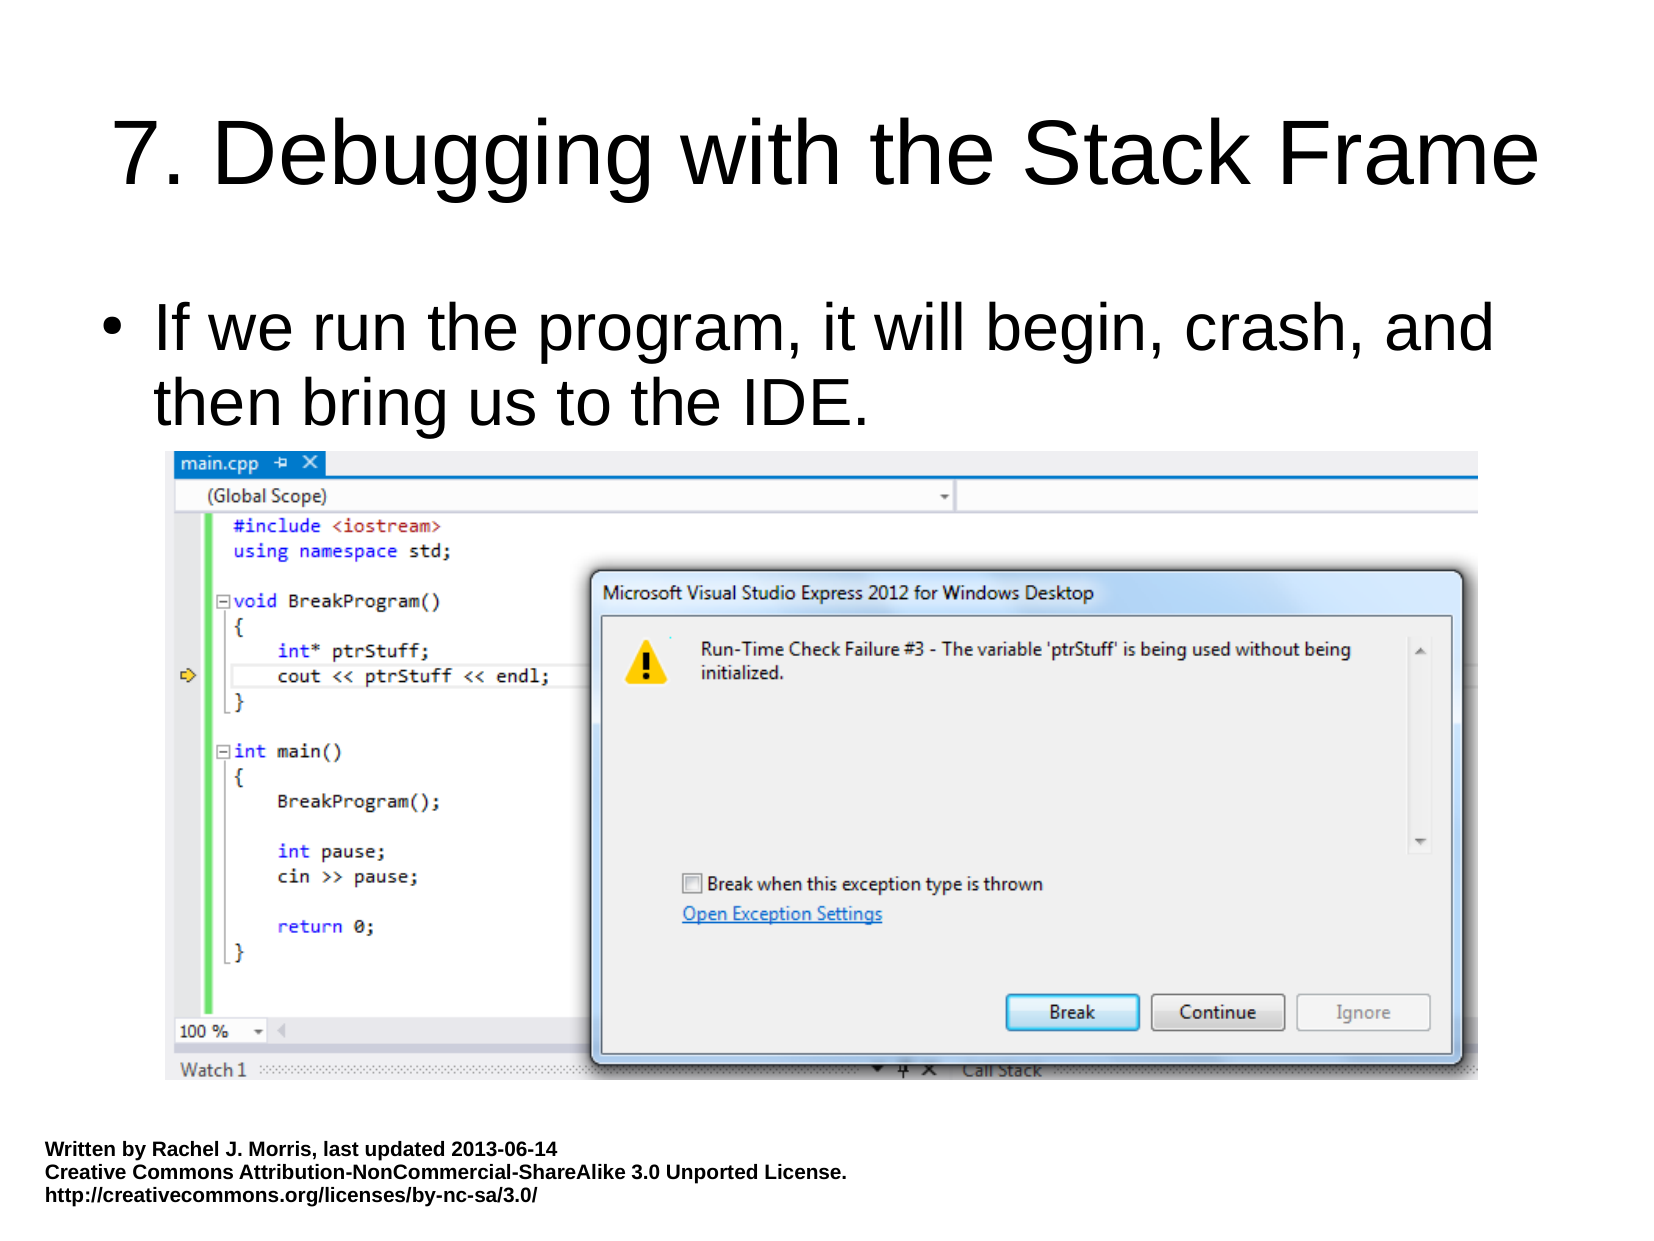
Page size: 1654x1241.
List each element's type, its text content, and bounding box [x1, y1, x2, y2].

picture [165, 451, 1478, 1081]
title 7. Debugging with the Stack Frame [82, 49, 1571, 257]
list If we run the program, it will begin, crash, and then bring us to the IDE. [82, 290, 1538, 1010]
